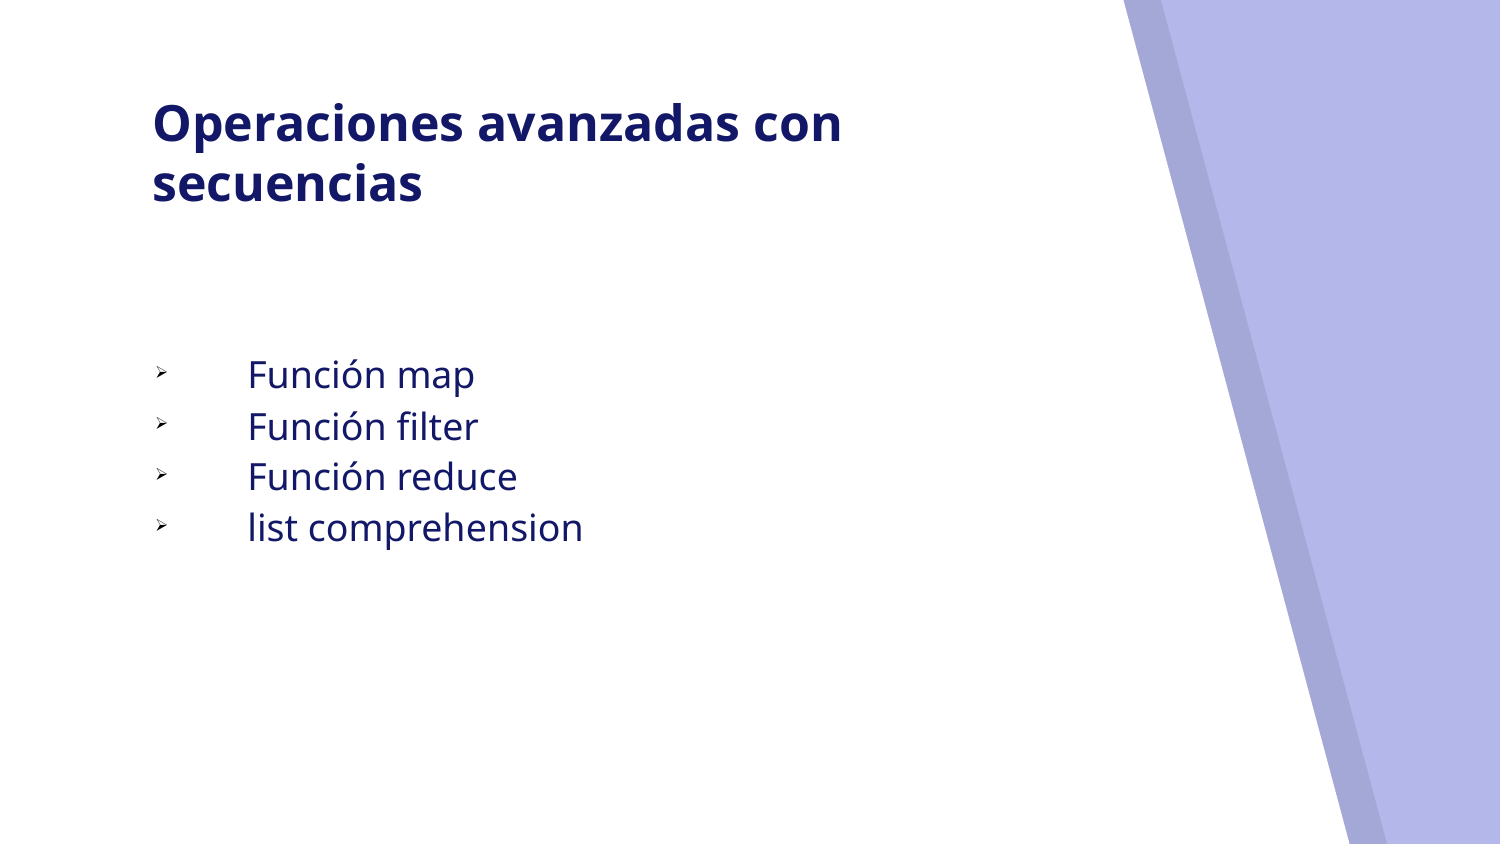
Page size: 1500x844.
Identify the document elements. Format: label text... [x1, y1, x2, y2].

list Función map Función filter Función reduce list comprehension [137, 246, 1099, 844]
title Operaciones avanzadas con secuencias [137, 146, 1011, 227]
